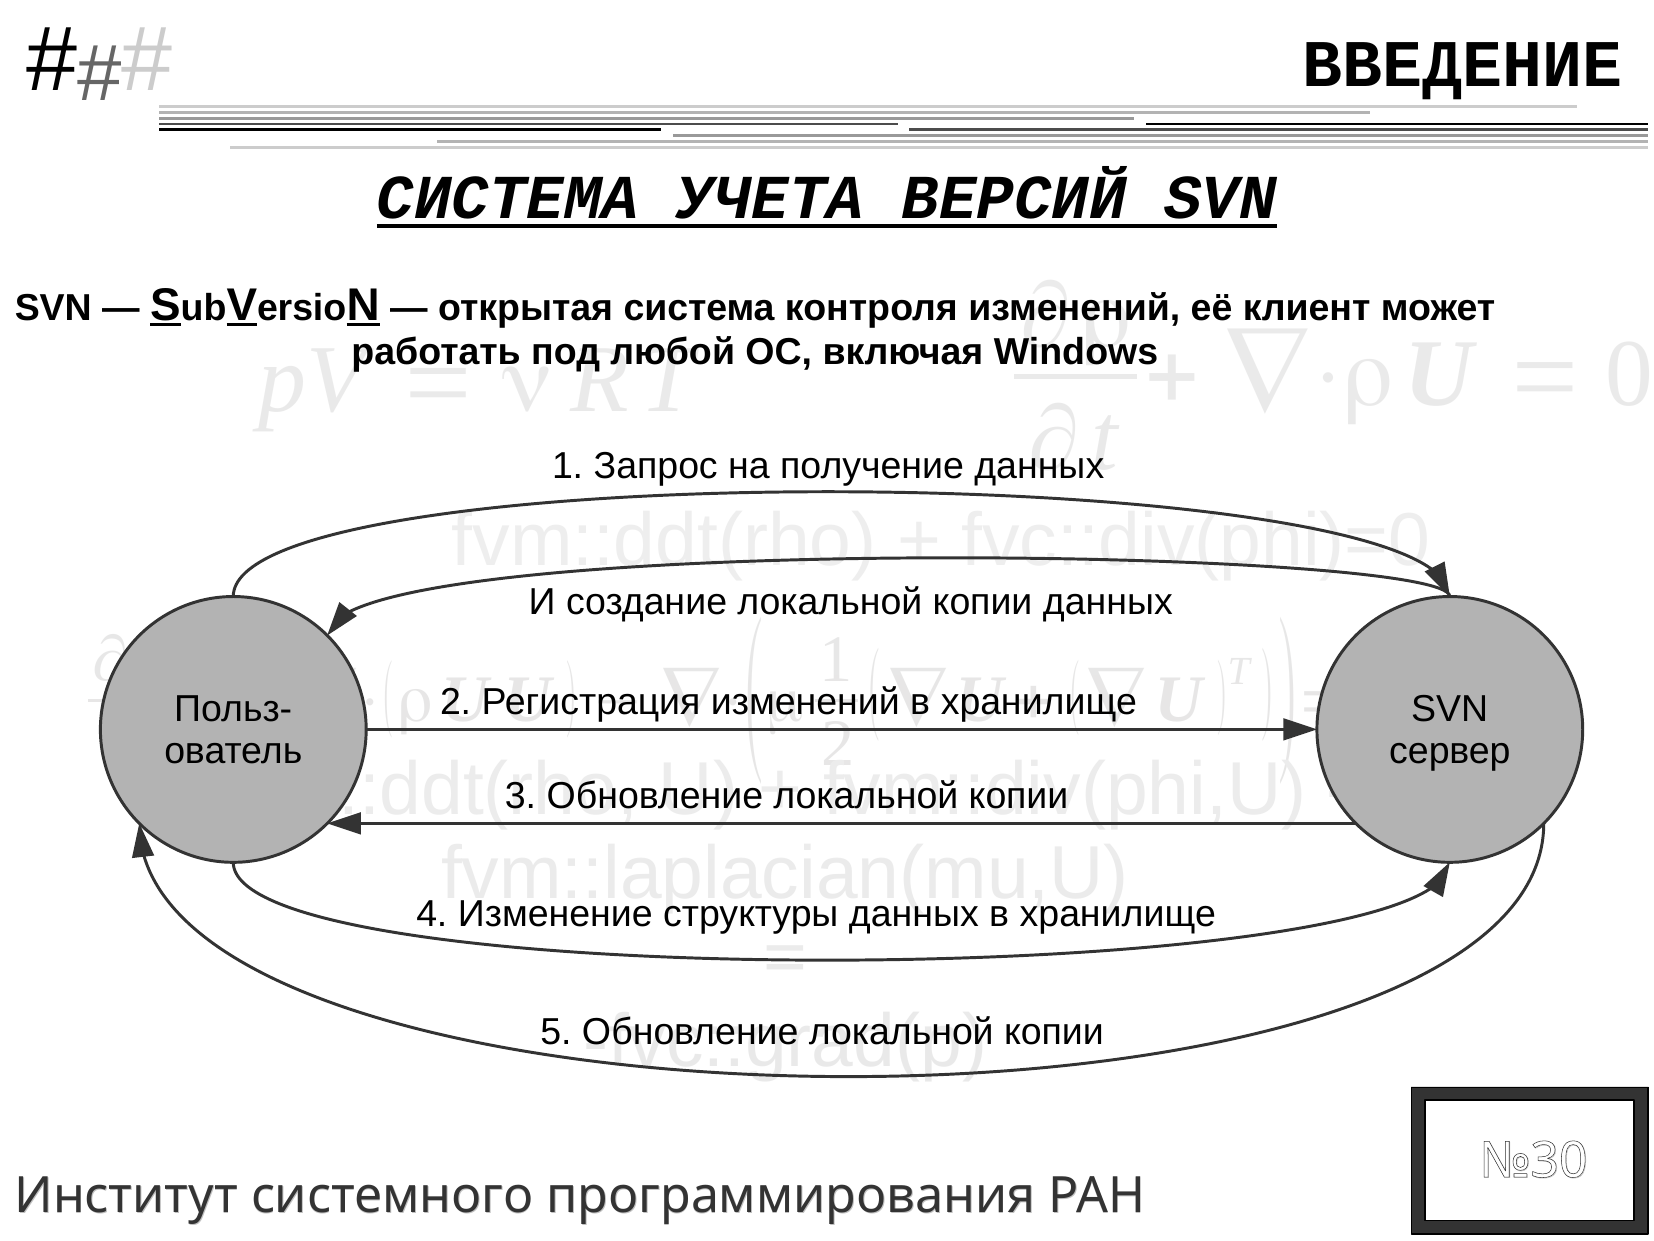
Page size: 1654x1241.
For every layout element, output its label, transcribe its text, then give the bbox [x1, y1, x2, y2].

text_box SVN сервер [1316, 596, 1583, 863]
text_box 5. Обновление локальной копии [525, 1003, 1120, 1061]
text_box 3. Обновление локальной копии [490, 767, 1085, 824]
text_box Польз- ователь [100, 596, 367, 863]
text_box SVN — SubVersioN — открытая система контроля изменений, её клиент может работать под любой ОС, включая Windows [0, 271, 1654, 383]
text_box 1. Запрос на получение данных [537, 437, 1119, 494]
text_box 4. Изменение структуры данных в хранилище [401, 885, 1231, 943]
text_box И создание локальной копии данных [513, 572, 1189, 630]
title СИСТЕМА УЧЕТА ВЕРСИЙ SVN [0, 147, 1654, 257]
text_box 2. Регистрация изменений в хранилище [425, 673, 1152, 731]
